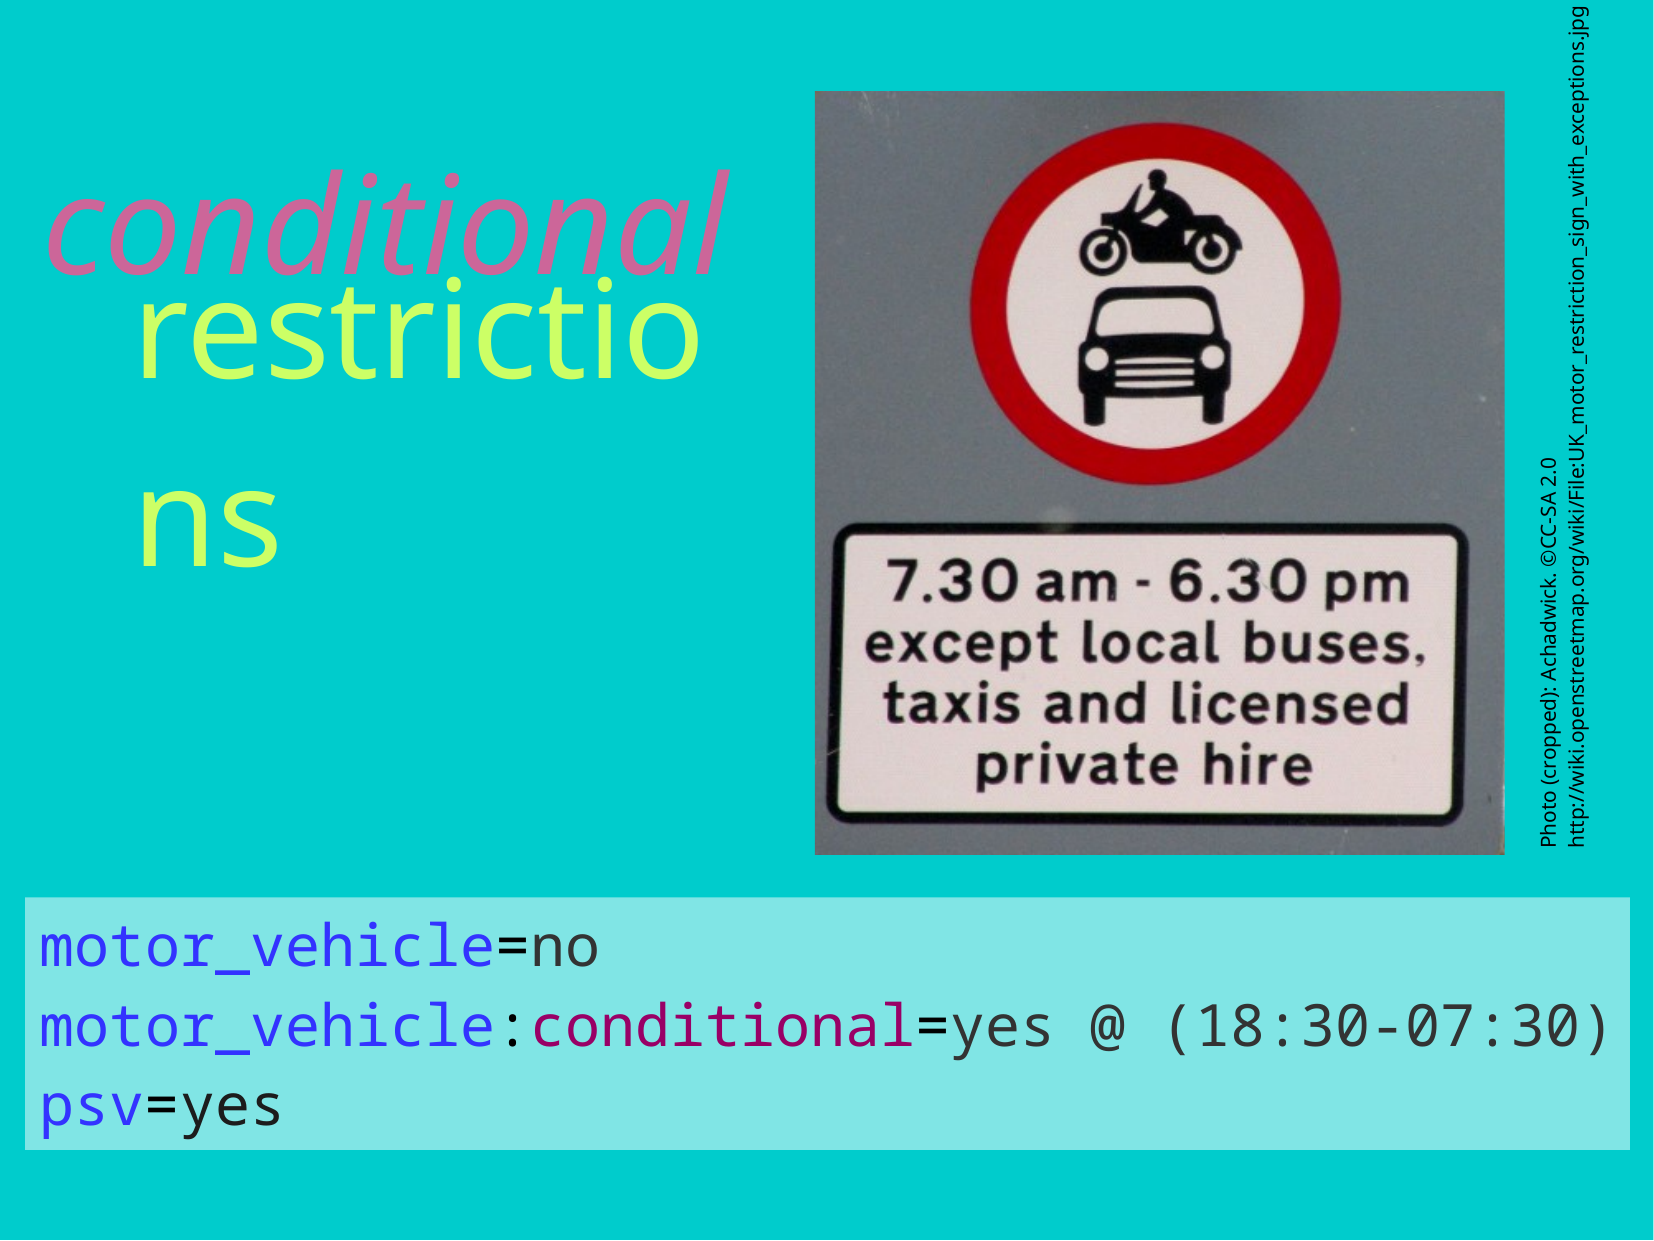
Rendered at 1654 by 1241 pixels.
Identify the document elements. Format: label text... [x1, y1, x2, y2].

text_box Photo (cropped): Achadwick. ©CC-SA 2.0 http://wiki.openstreetmap.org/wiki/File:UK_motor_restriction_sign_with_exceptions.jpg [1526, 56, 1605, 864]
picture [814, 91, 1505, 855]
text_box conditional [27, 119, 652, 345]
text_box restrictions [118, 224, 802, 449]
text_box motor_vehicle=no motor_vehicle:conditional=yes @ (18:30-07:30) psv=yes [25, 897, 1630, 1123]
